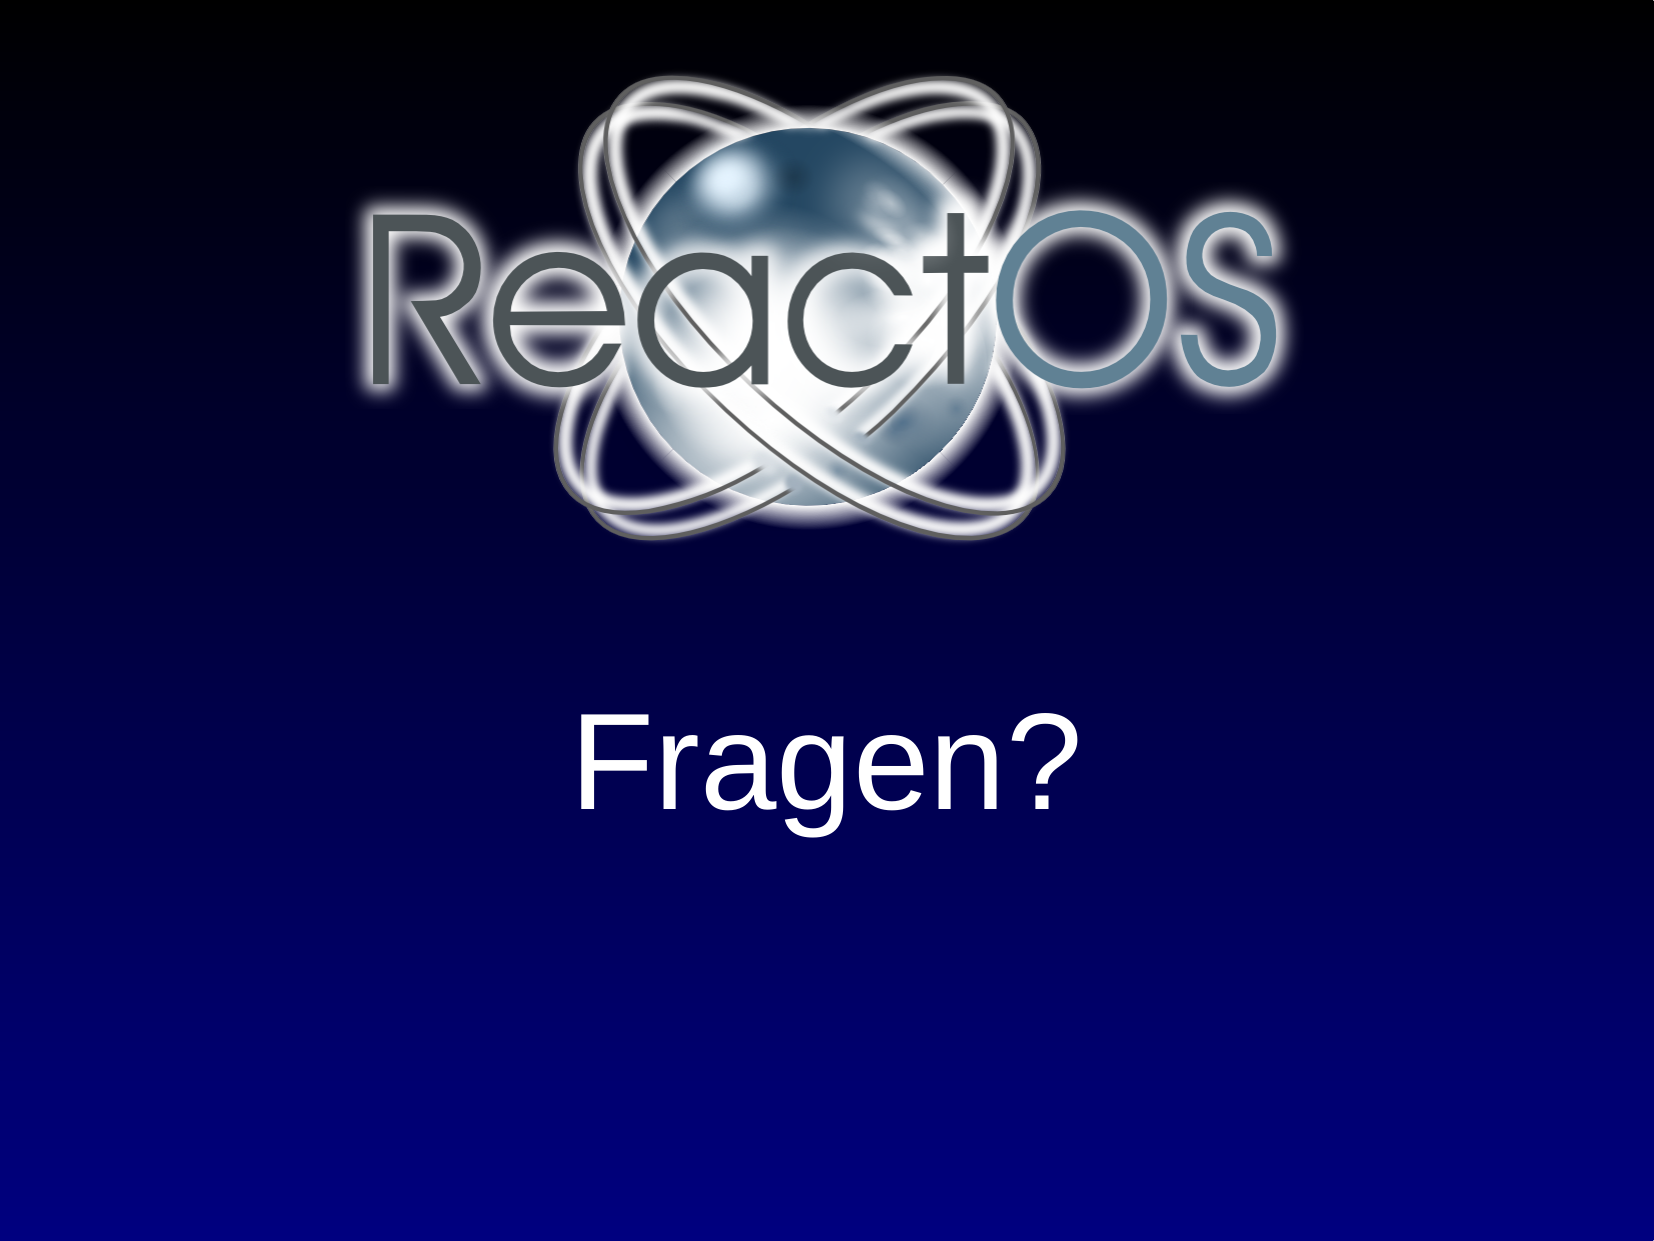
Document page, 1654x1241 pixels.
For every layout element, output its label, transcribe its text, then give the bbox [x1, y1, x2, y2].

text_box Fragen? [82, 685, 1571, 1193]
picture [326, 37, 1327, 590]
